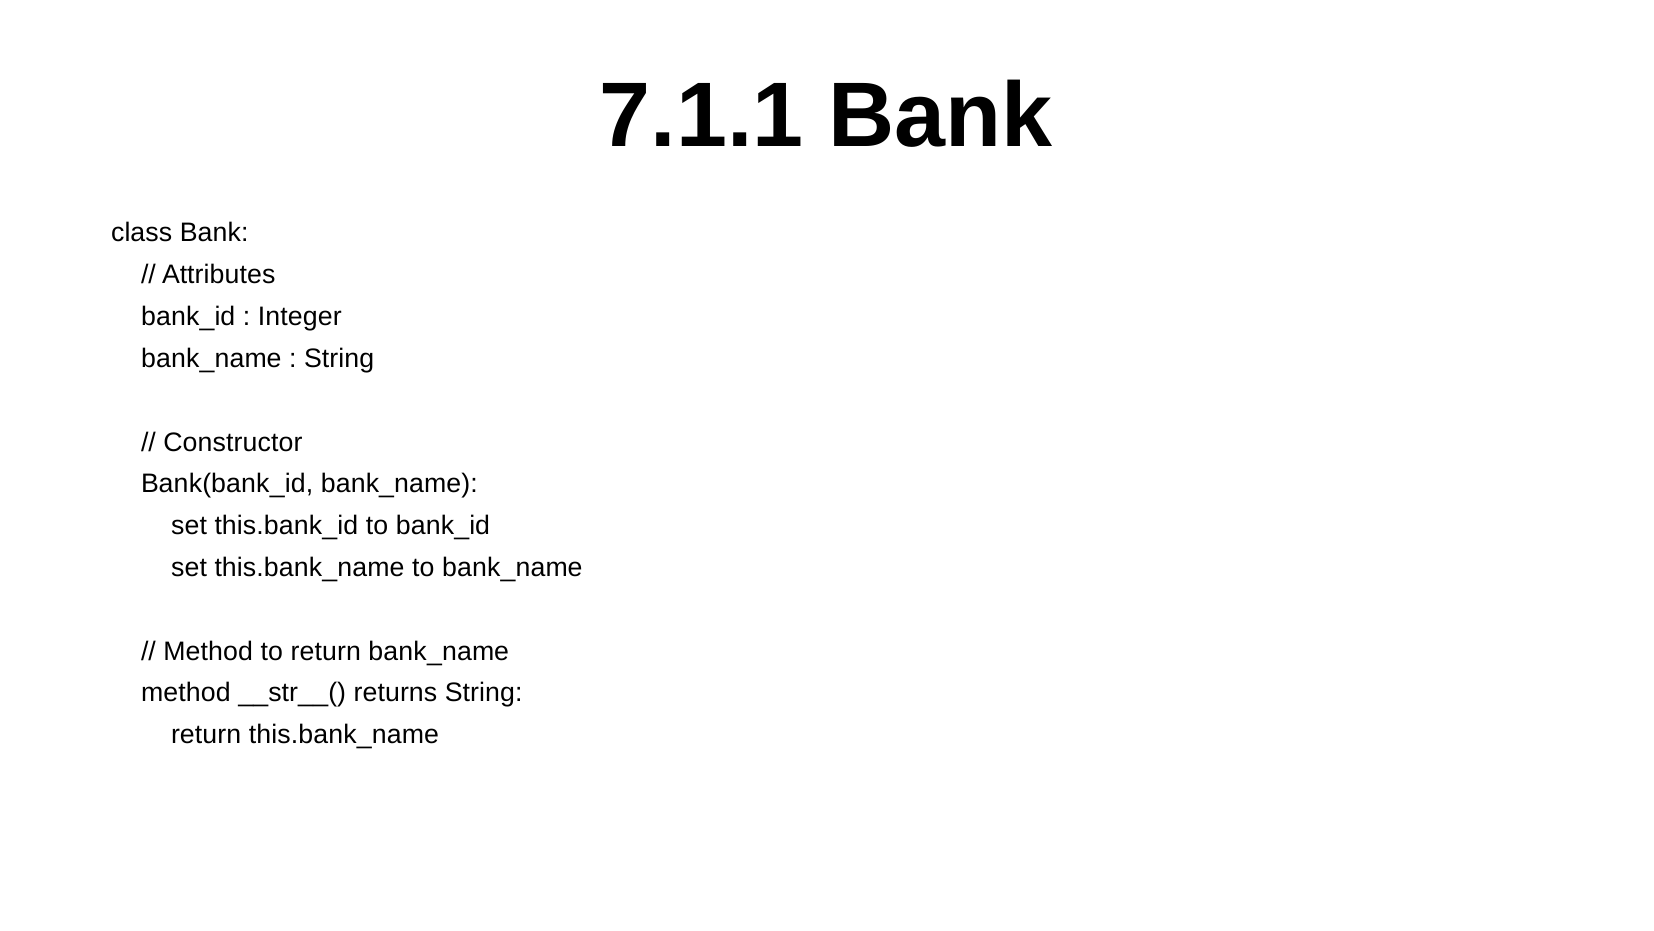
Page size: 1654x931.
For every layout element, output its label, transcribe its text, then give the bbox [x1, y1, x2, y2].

title 7.1.1 Bank [82, 37, 1571, 193]
list class Bank: // Attributes bank_id : Integer bank_name : String // Constructor Bank(bank_id, bank_name): set this.bank_id to bank_id set this.bank_name to bank_name // Method to return bank_name method __str__() returns String: return this.bank_name [82, 217, 1571, 758]
